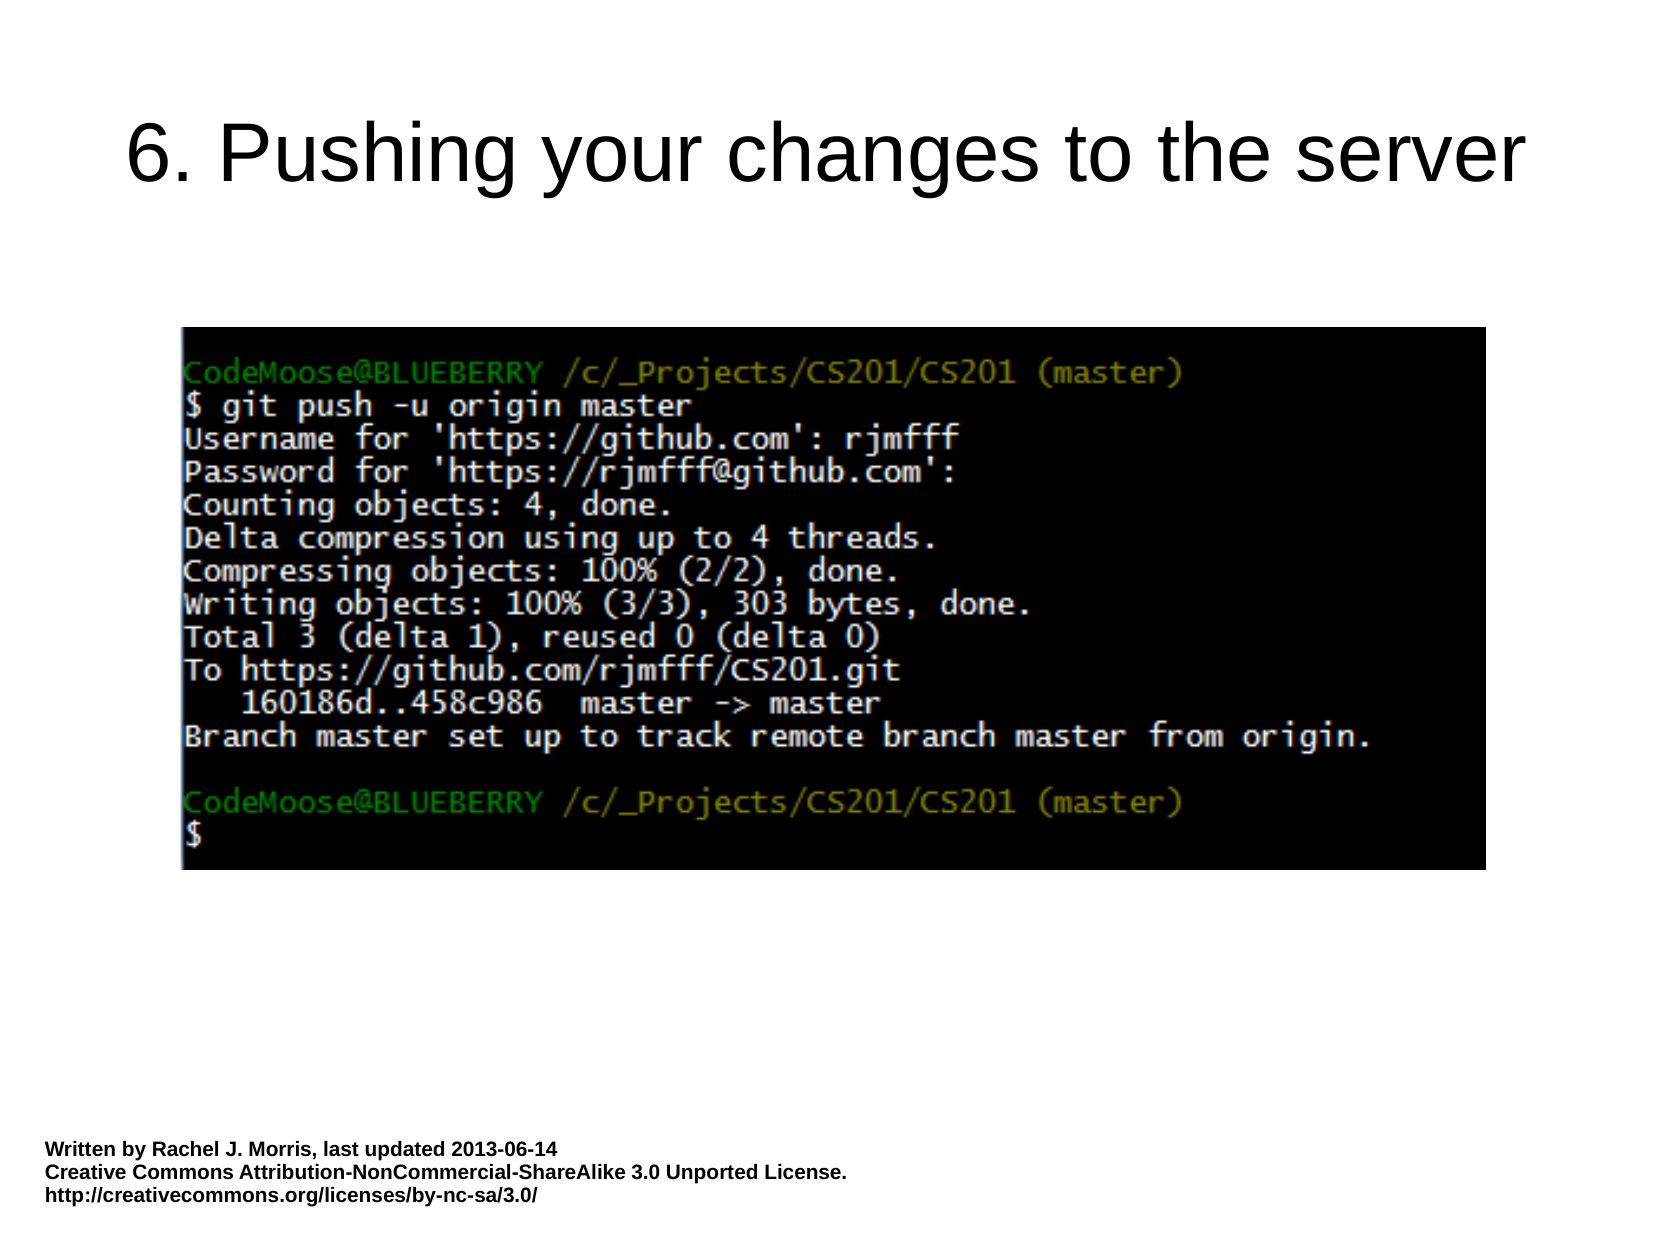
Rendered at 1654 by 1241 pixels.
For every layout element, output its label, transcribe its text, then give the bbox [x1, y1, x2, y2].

picture [180, 327, 1486, 871]
title 6. Pushing your changes to the server [82, 49, 1571, 257]
